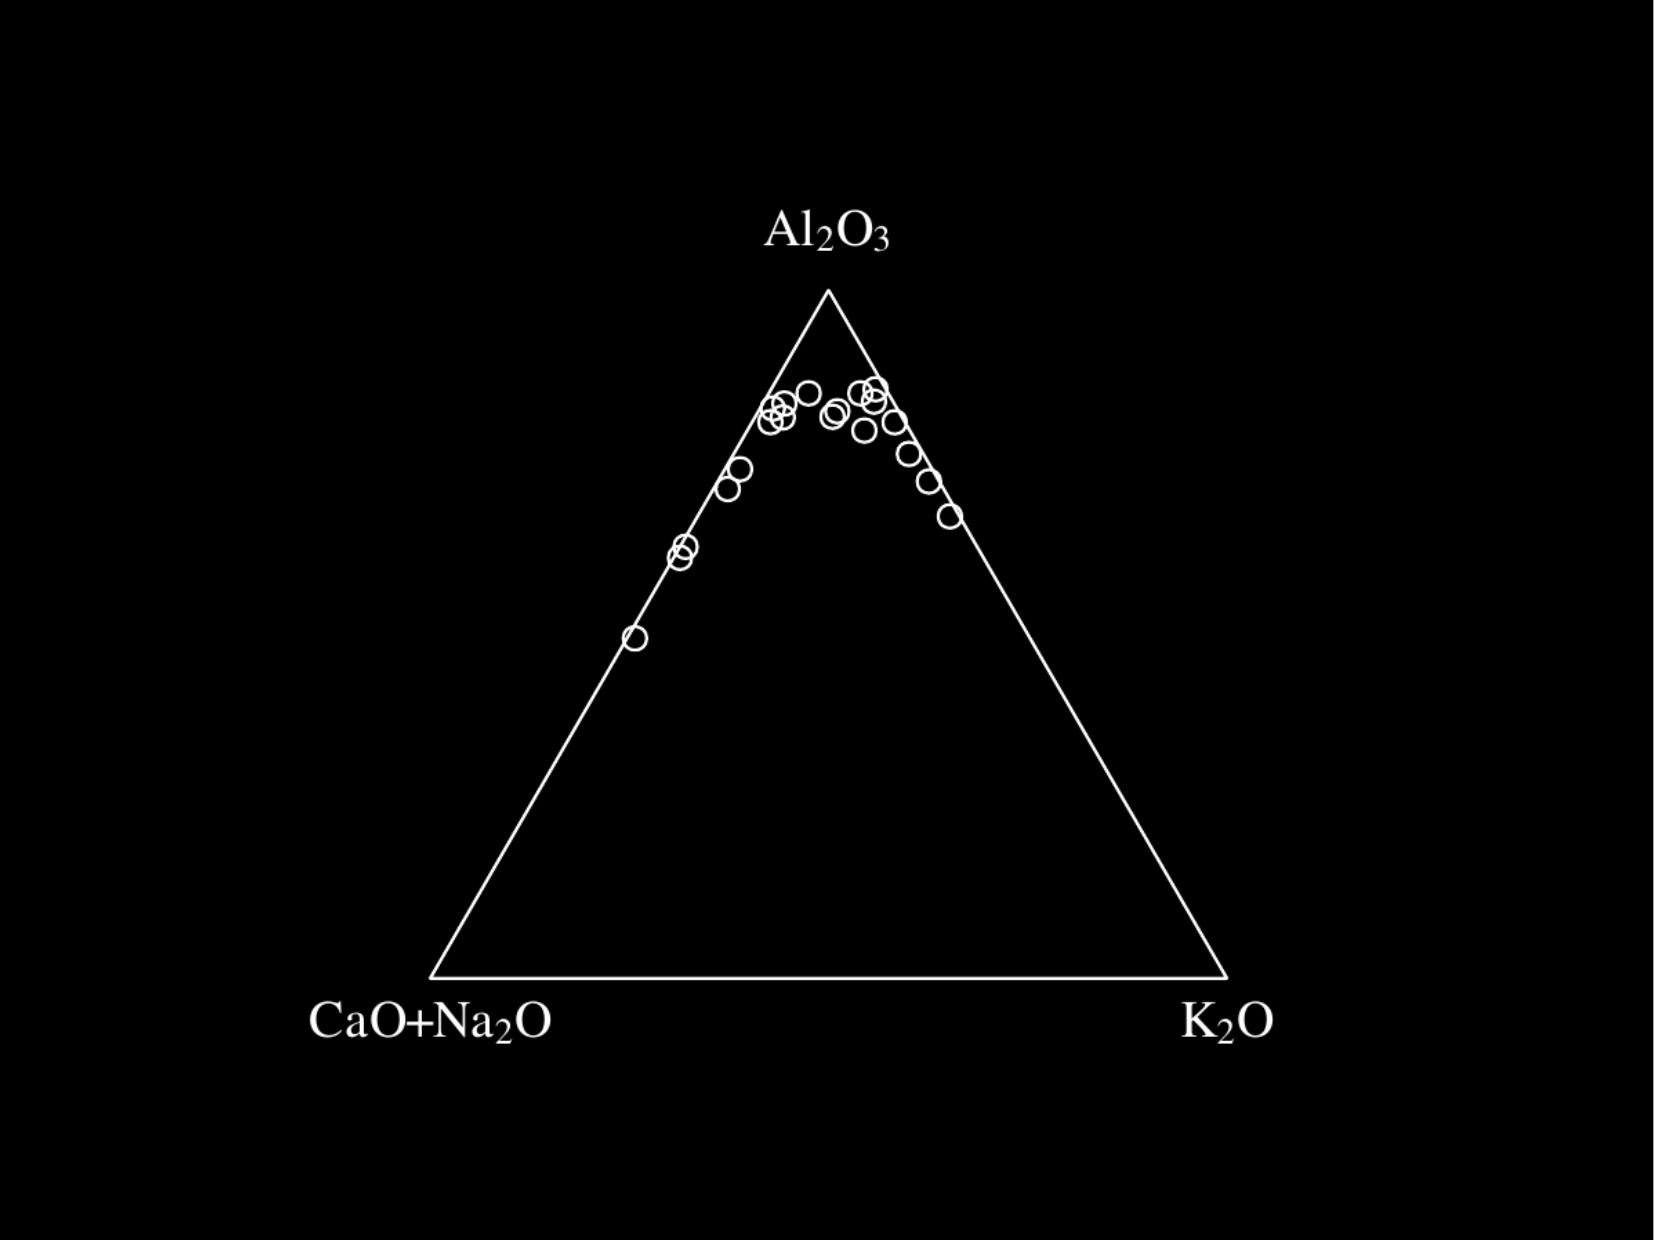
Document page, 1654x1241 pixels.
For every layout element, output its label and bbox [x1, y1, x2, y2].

picture [295, 204, 1292, 1059]
